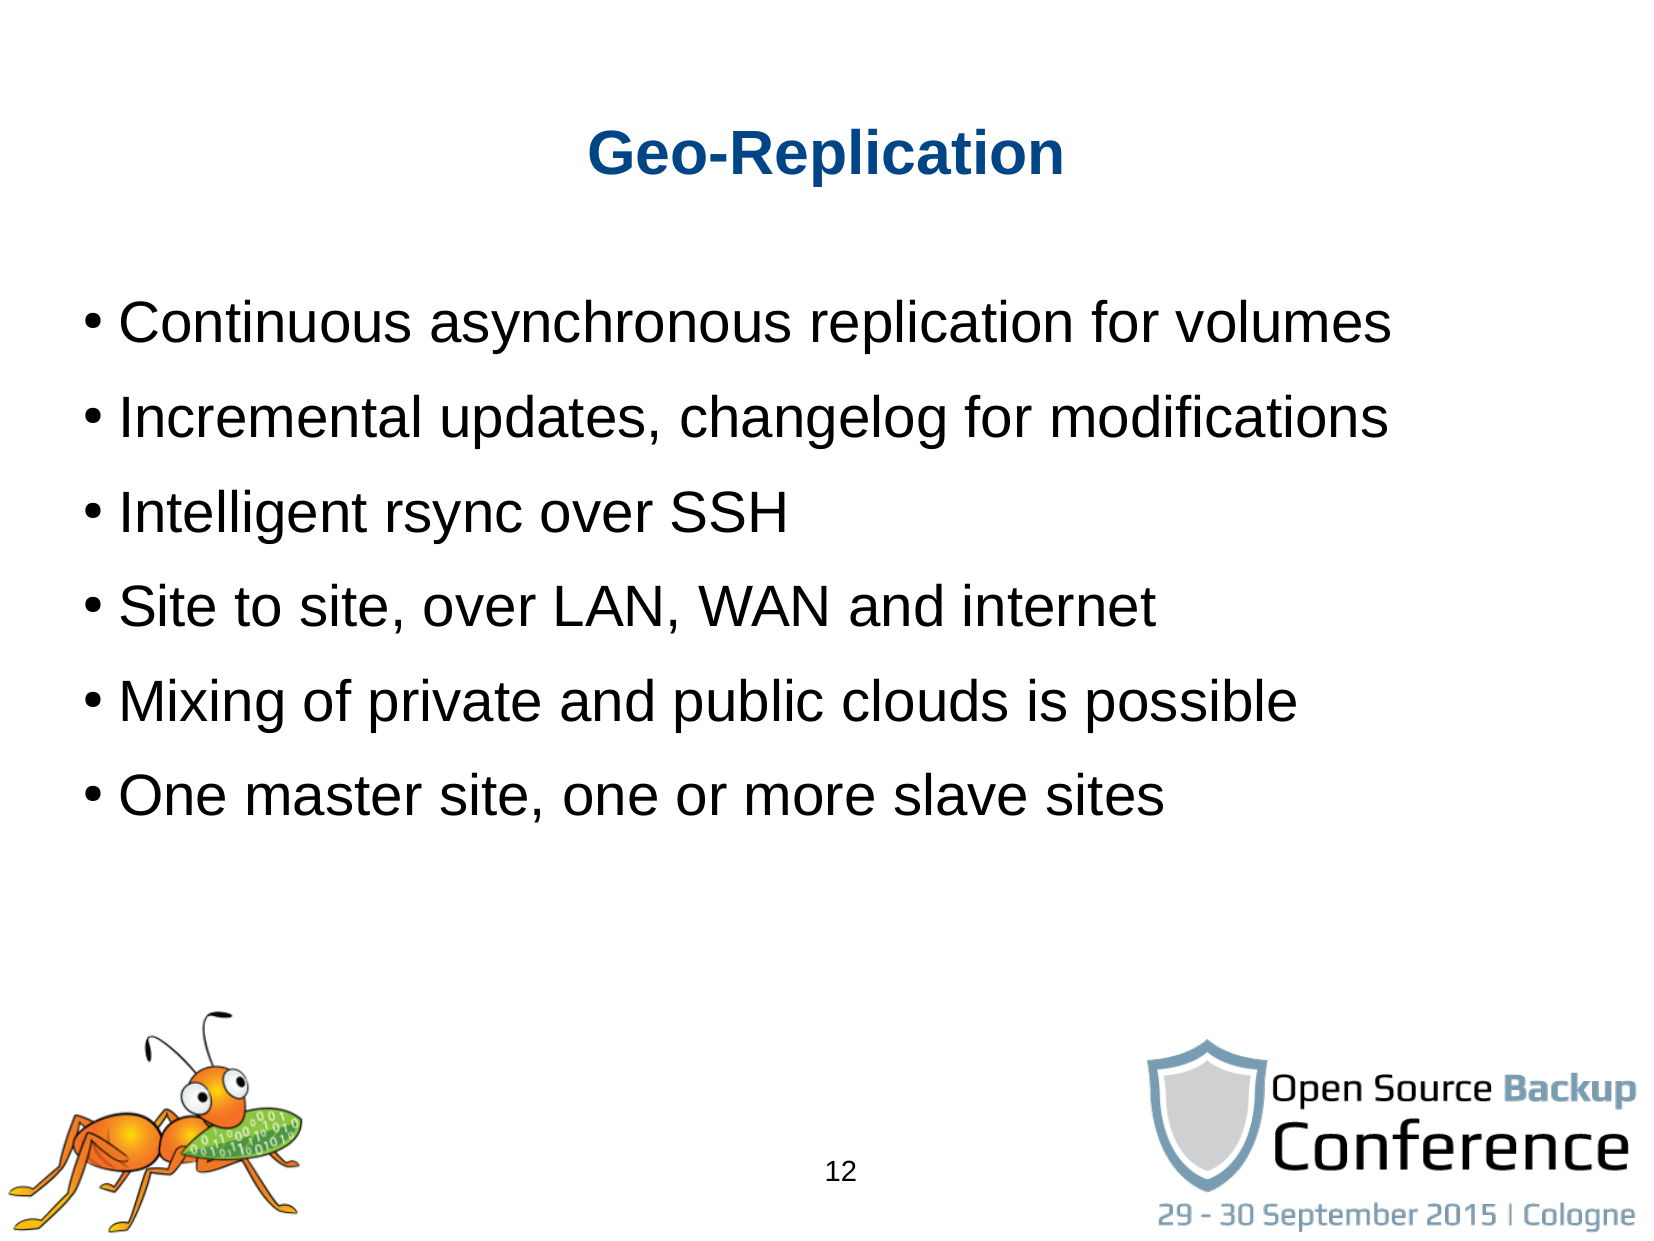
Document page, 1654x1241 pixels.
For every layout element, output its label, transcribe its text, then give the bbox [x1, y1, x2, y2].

picture [5, 1009, 306, 1235]
title Geo-Replication [82, 49, 1571, 257]
list Continuous asynchronous replication for volumes Incremental updates, changelog for modifications Intelligent rsync over SSH Site to site, over LAN, WAN and internet Mixing of private and public clouds is possible One master site, one or more slave sites [82, 290, 1571, 1010]
picture [1132, 1033, 1654, 1241]
